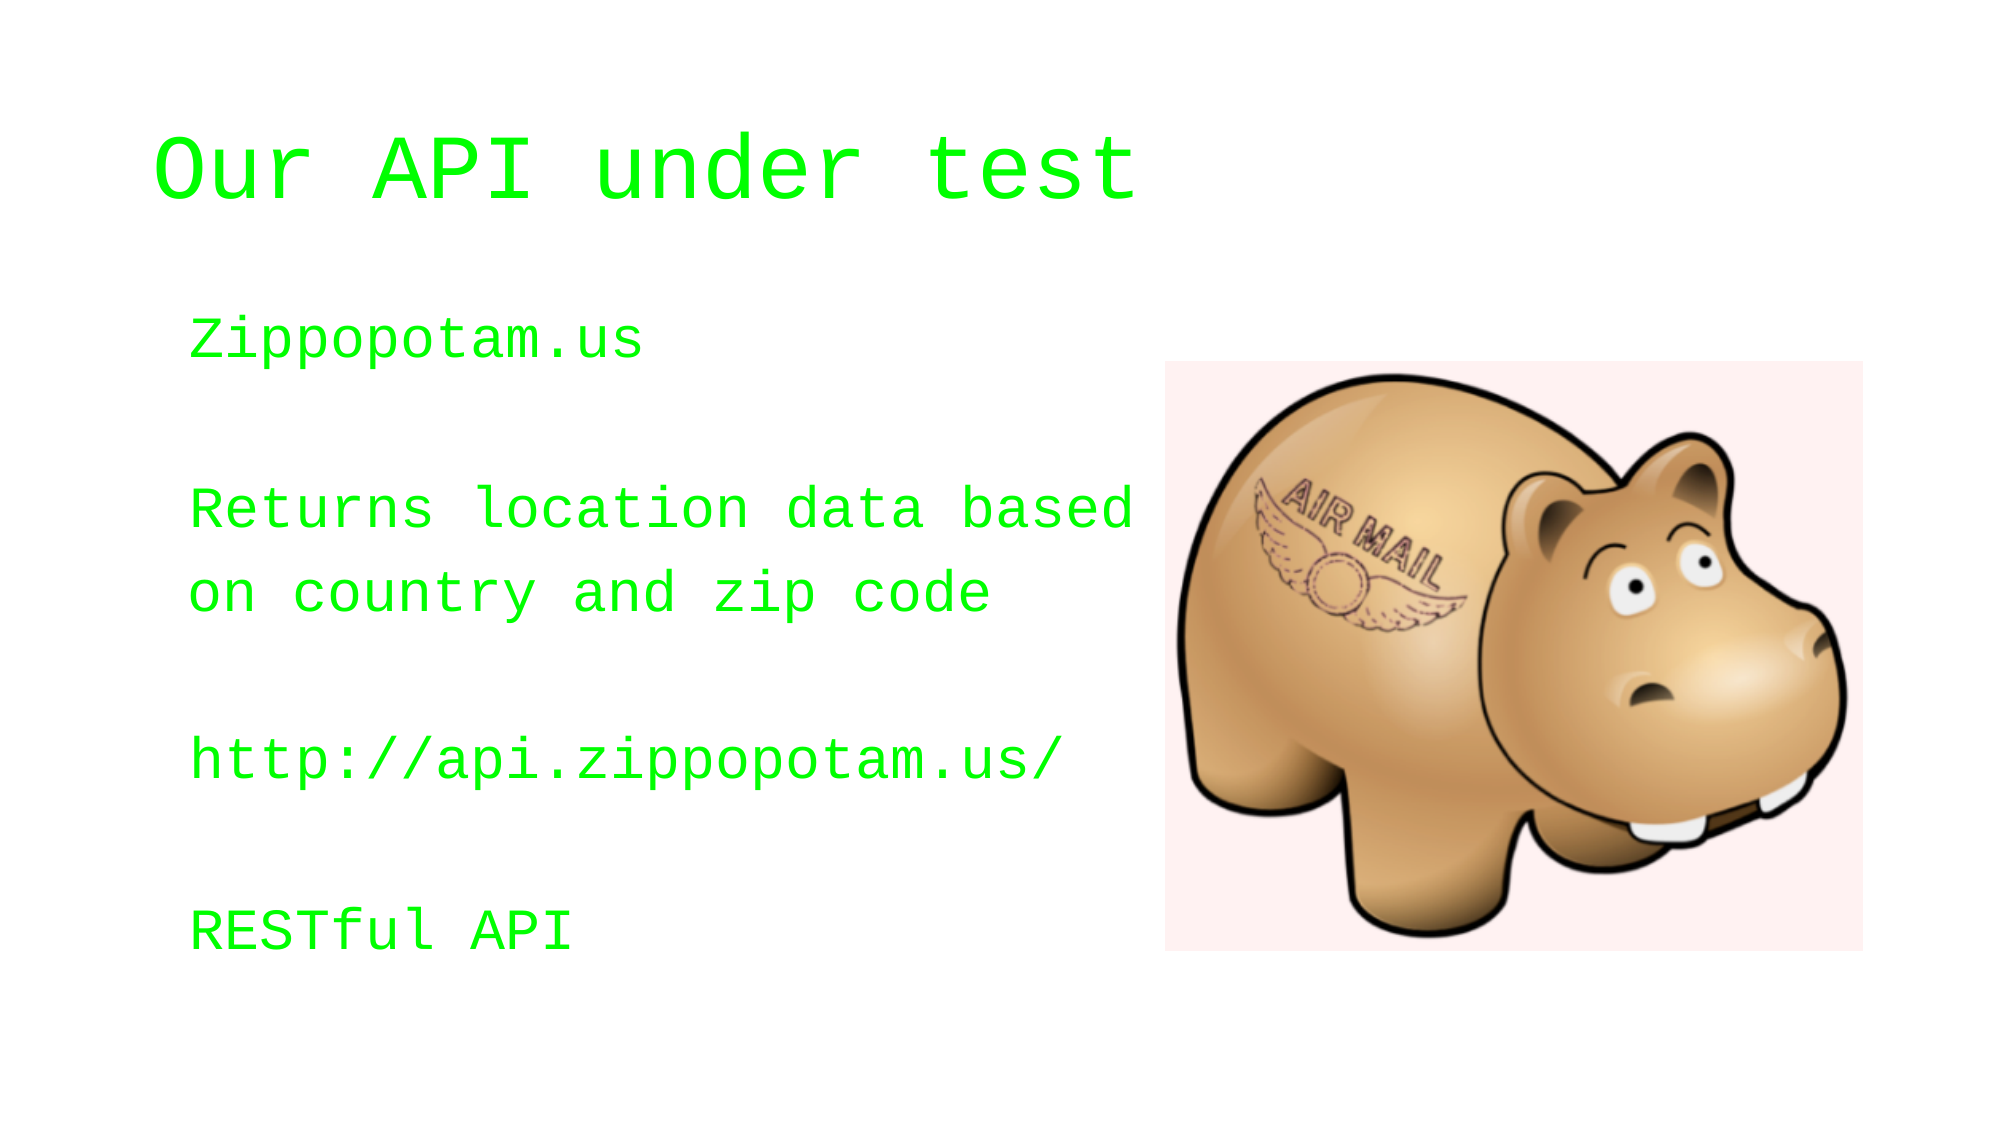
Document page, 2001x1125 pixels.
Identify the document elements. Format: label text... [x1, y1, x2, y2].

picture [1165, 361, 1863, 951]
list Zippopotam.us Returns location data based on country and zip code http://api.zippopotam.us/ RESTful API [137, 299, 1863, 1014]
title Our API under test [137, 59, 1863, 278]
